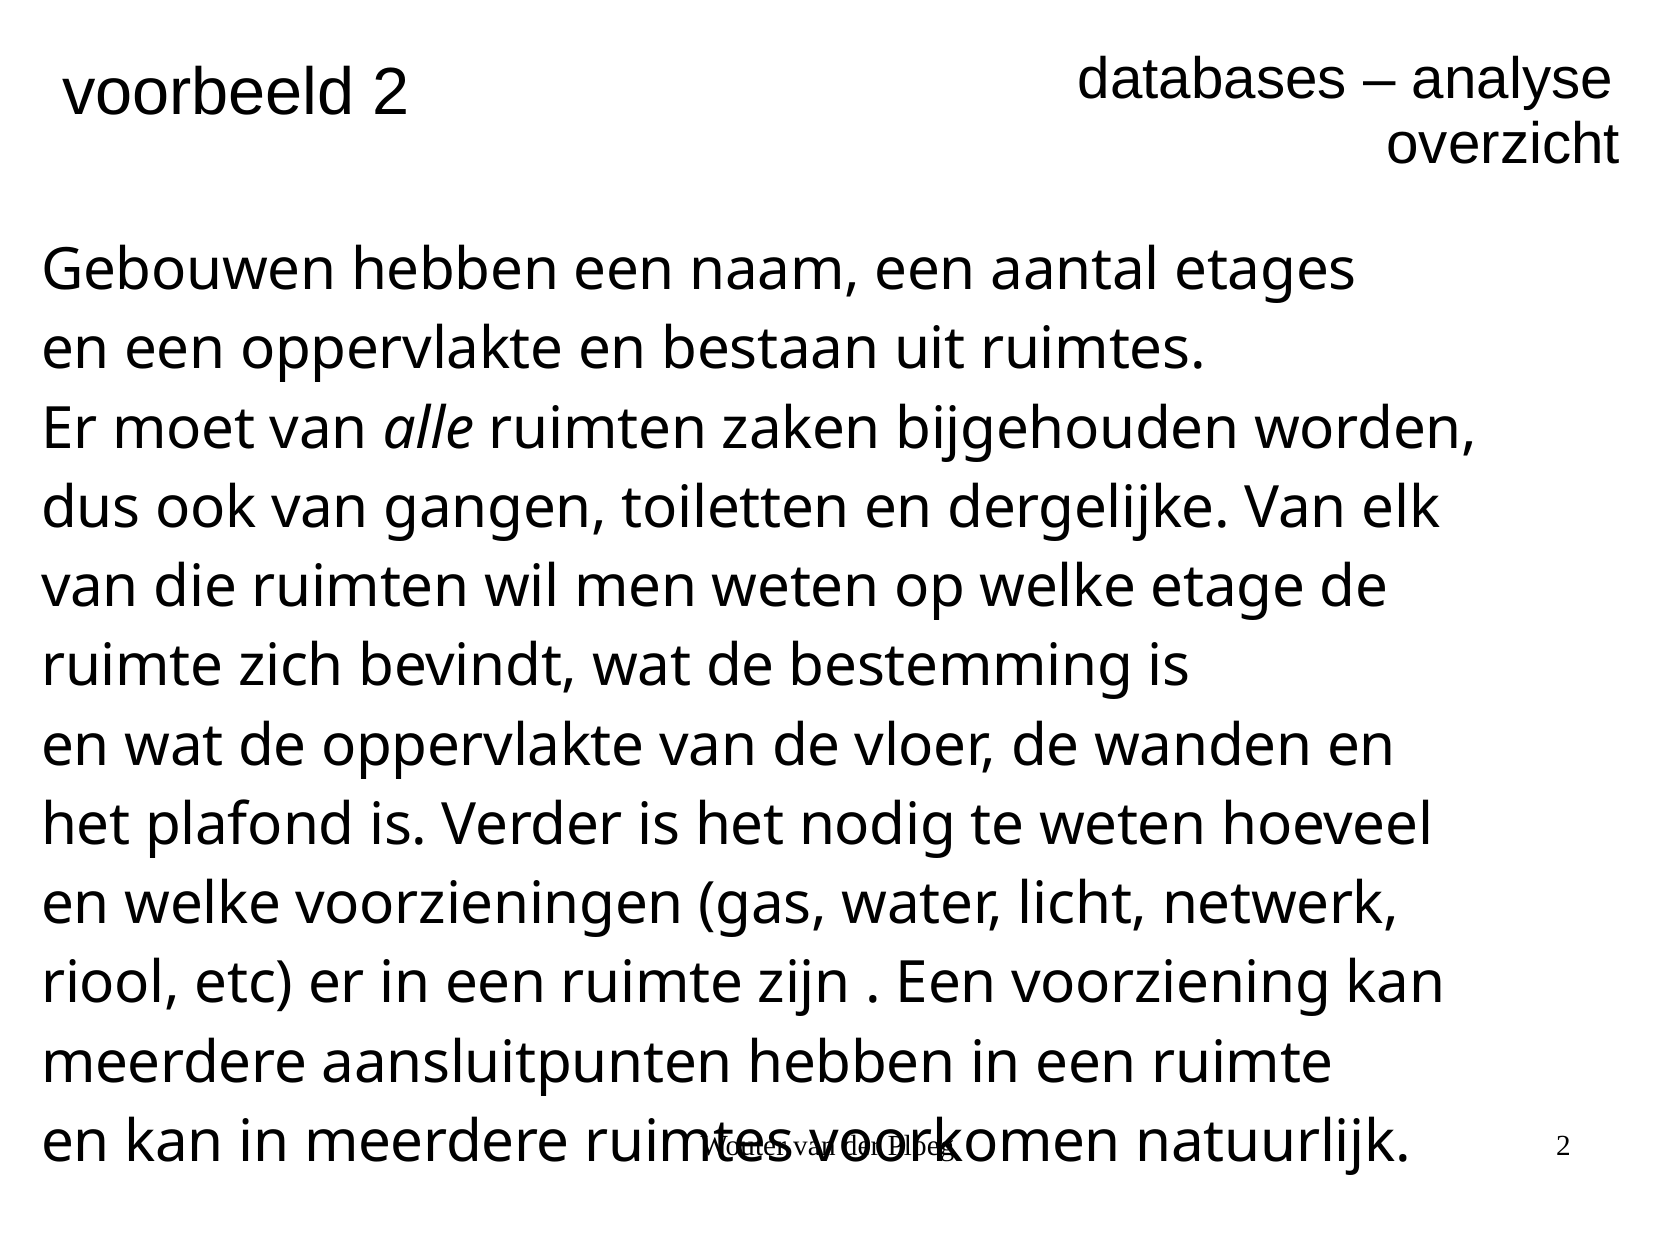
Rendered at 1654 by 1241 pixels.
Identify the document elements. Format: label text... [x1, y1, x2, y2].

text_box Gebouwen hebben een naam, een aantal etages en een oppervlakte en bestaan uit ruimtes. Er moet van alle ruimten zaken bijgehouden worden, dus ook van gangen, toiletten en dergelijke. Van elk van die ruimten wil men weten op welke etage de ruimte zich bevindt, wat de bestemming is en wat de oppervlakte van de vloer, de wanden en het plafond is. Verder is het nodig te weten hoeveel en welke voorzieningen (gas, water, licht, netwerk, riool, etc) er in een ruimte zijn . Een voorziening kan meerdere aansluitpunten hebben in een ruimte en kan in meerdere ruimtes voorkomen natuurlijk. [26, 219, 1613, 1052]
text_box voorbeeld 2 [47, 47, 427, 137]
text_box databases – analyse overzicht [1062, 38, 1636, 184]
